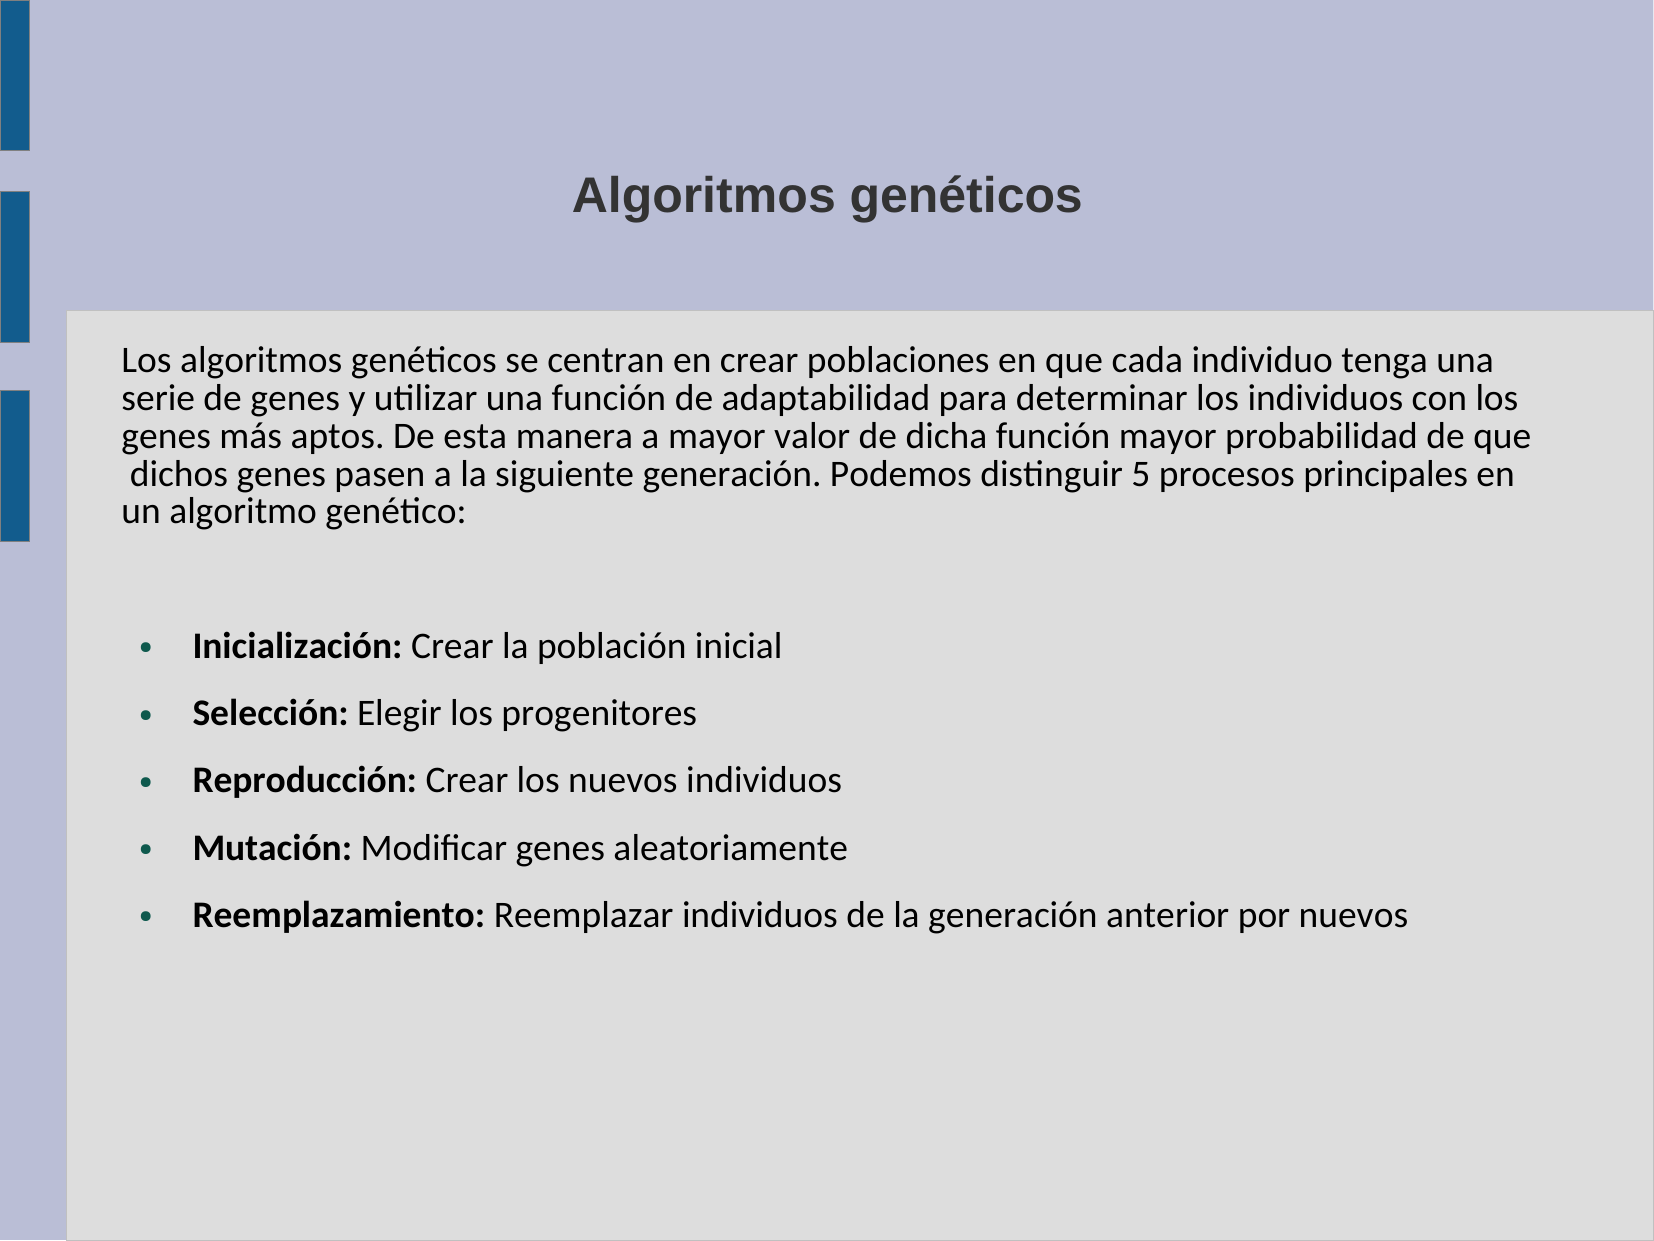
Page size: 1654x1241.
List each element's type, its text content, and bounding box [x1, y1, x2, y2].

list Los algoritmos genéticos se centran en crear poblaciones en que cada individuo tenga una serie de genes y utilizar una función de adaptabilidad para determinar los individuos con los genes más aptos. De esta manera a mayor valor de dicha función mayor probabilidad de que dichos genes pasen a la siguiente generación. Podemos distinguir 5 procesos principales en un algoritmo genético: Inicialización: Crear la población inicial Selección: Elegir los progenitores Reproducción: Crear los nuevos individuos Mutación: Modificar genes aleatoriamente Reemplazamiento: Reemplazar individuos de la generación anterior por nuevos [121, 344, 1534, 1127]
title Algoritmos genéticos [121, 91, 1534, 299]
